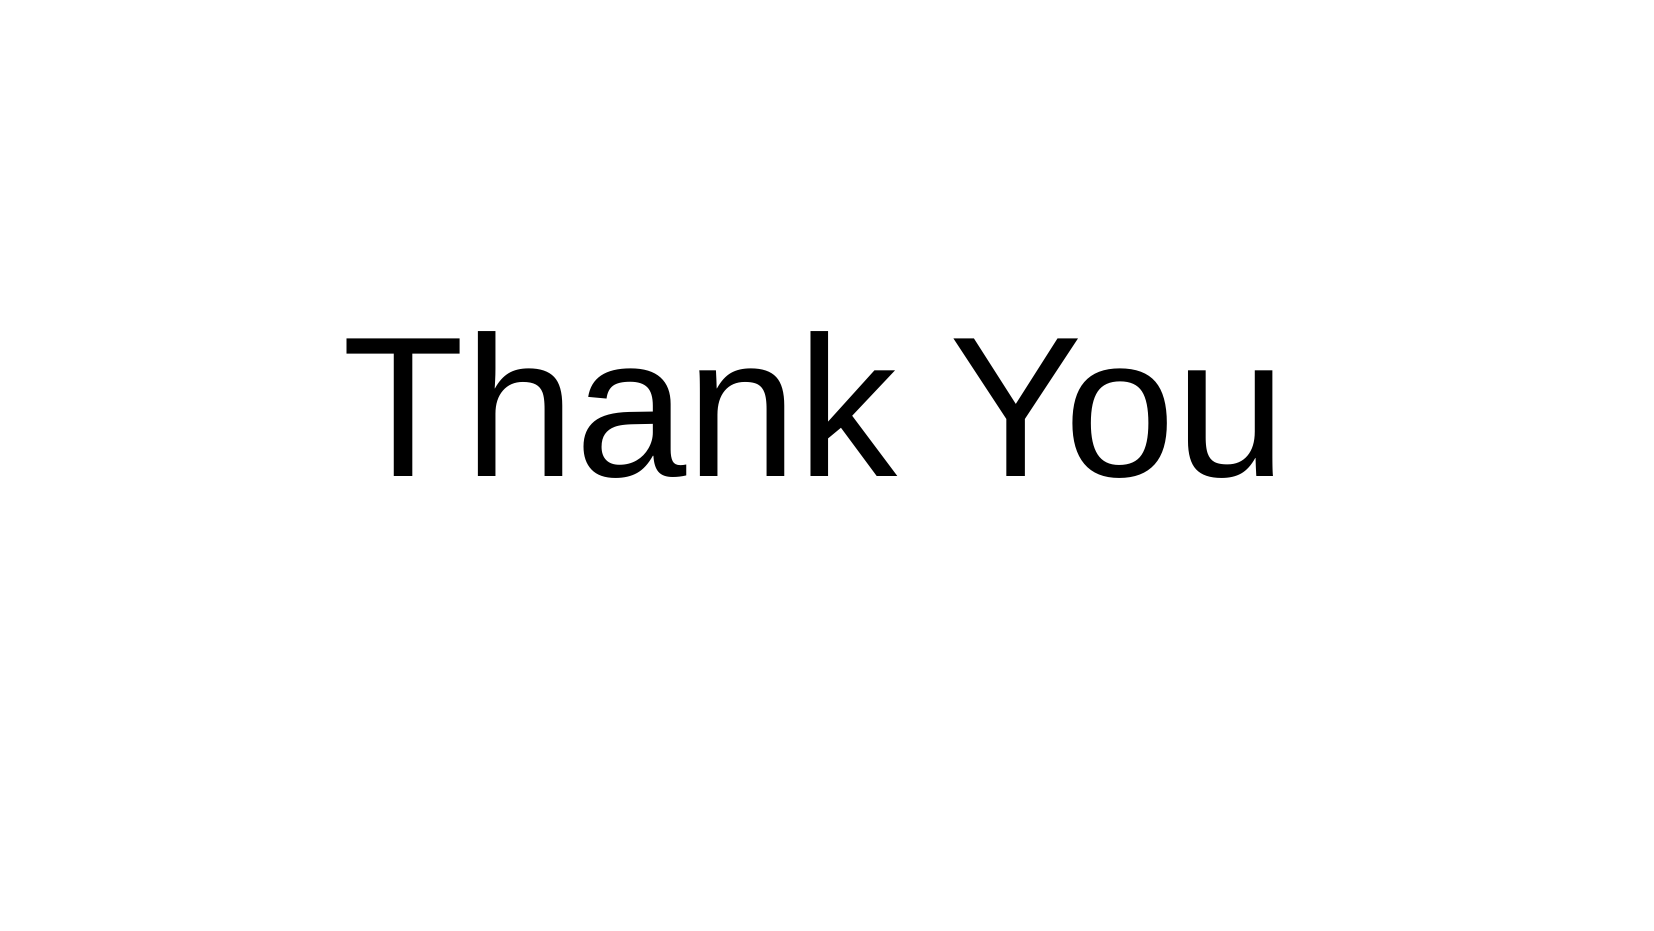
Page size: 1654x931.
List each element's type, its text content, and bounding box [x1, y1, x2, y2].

title Thank You [70, 295, 1560, 519]
